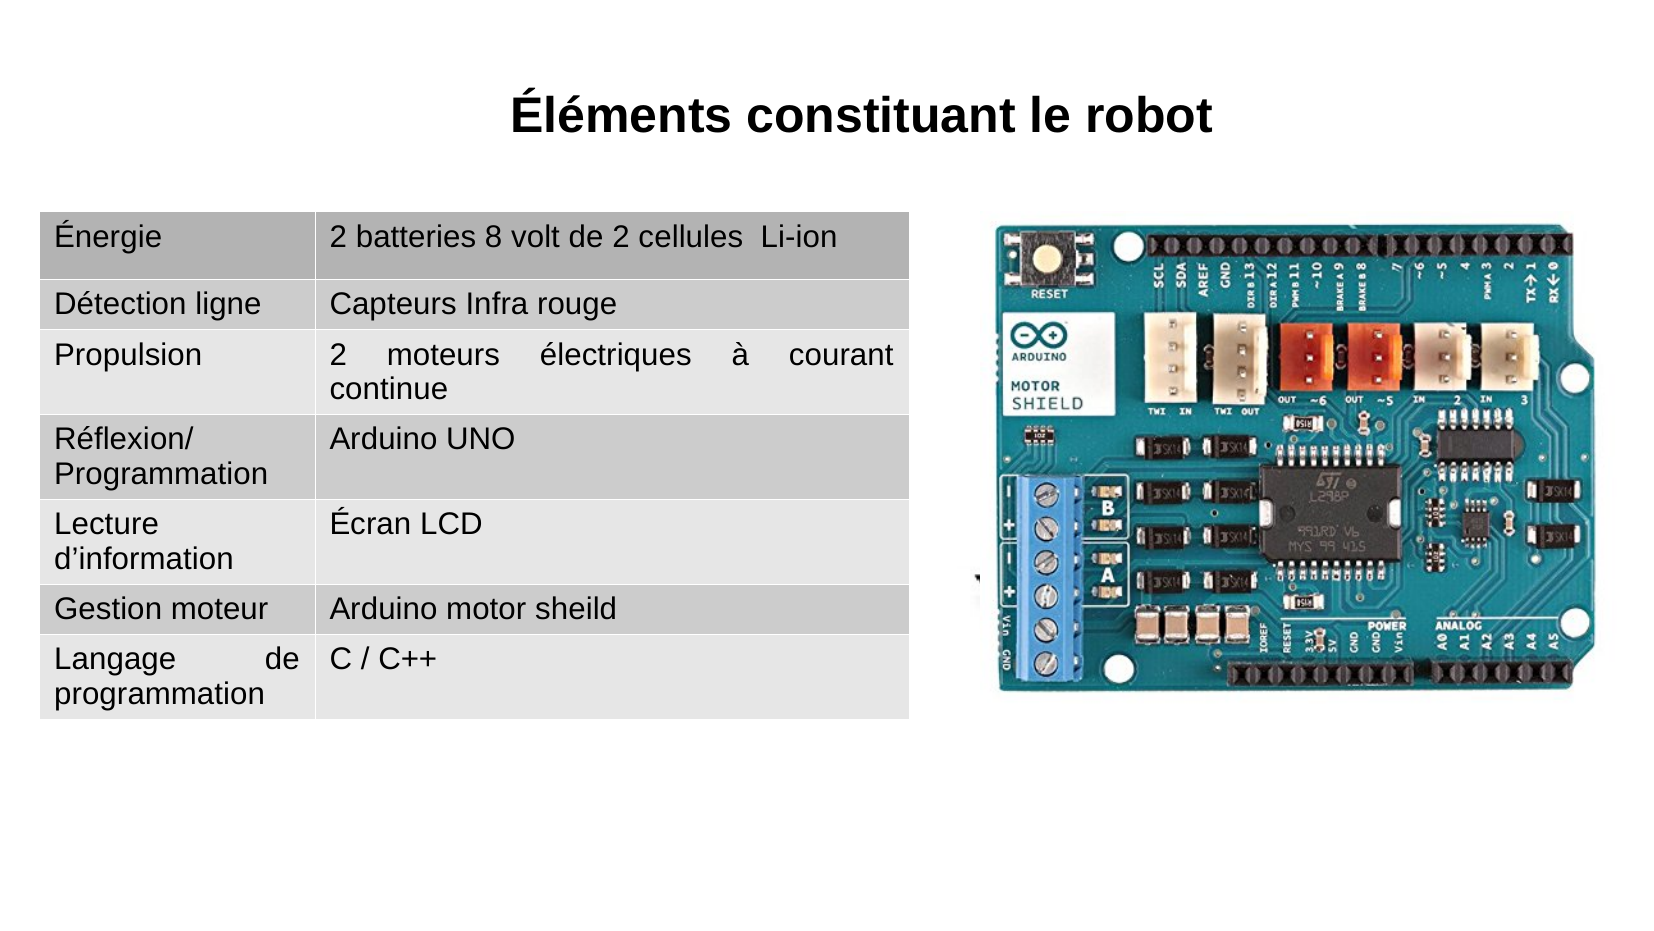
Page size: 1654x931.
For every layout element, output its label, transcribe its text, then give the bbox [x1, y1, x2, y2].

table_cell 2 moteurs électriques à courant continue [316, 330, 909, 414]
table_cell C / C++ [316, 635, 909, 719]
table_cell Détection ligne [40, 280, 315, 329]
table_cell Gestion moteur [40, 585, 315, 634]
table_cell Arduino UNO [316, 415, 909, 499]
picture [921, 163, 1654, 767]
table_header Énergie [40, 212, 315, 279]
table_cell Capteurs Infra rouge [316, 280, 909, 329]
table_cell Langage de programmation [40, 635, 315, 719]
table_cell Arduino motor sheild [316, 585, 909, 634]
table_cell Écran LCD [316, 500, 909, 584]
title Éléments constituant le robot [82, 37, 1571, 193]
table_header 2 batteries 8 volt de 2 cellules Li-ion [316, 212, 909, 279]
table_cell Lecture d’information [40, 500, 315, 584]
table_cell Propulsion [40, 330, 315, 414]
table_cell Réflexion/Programmation [40, 415, 315, 499]
